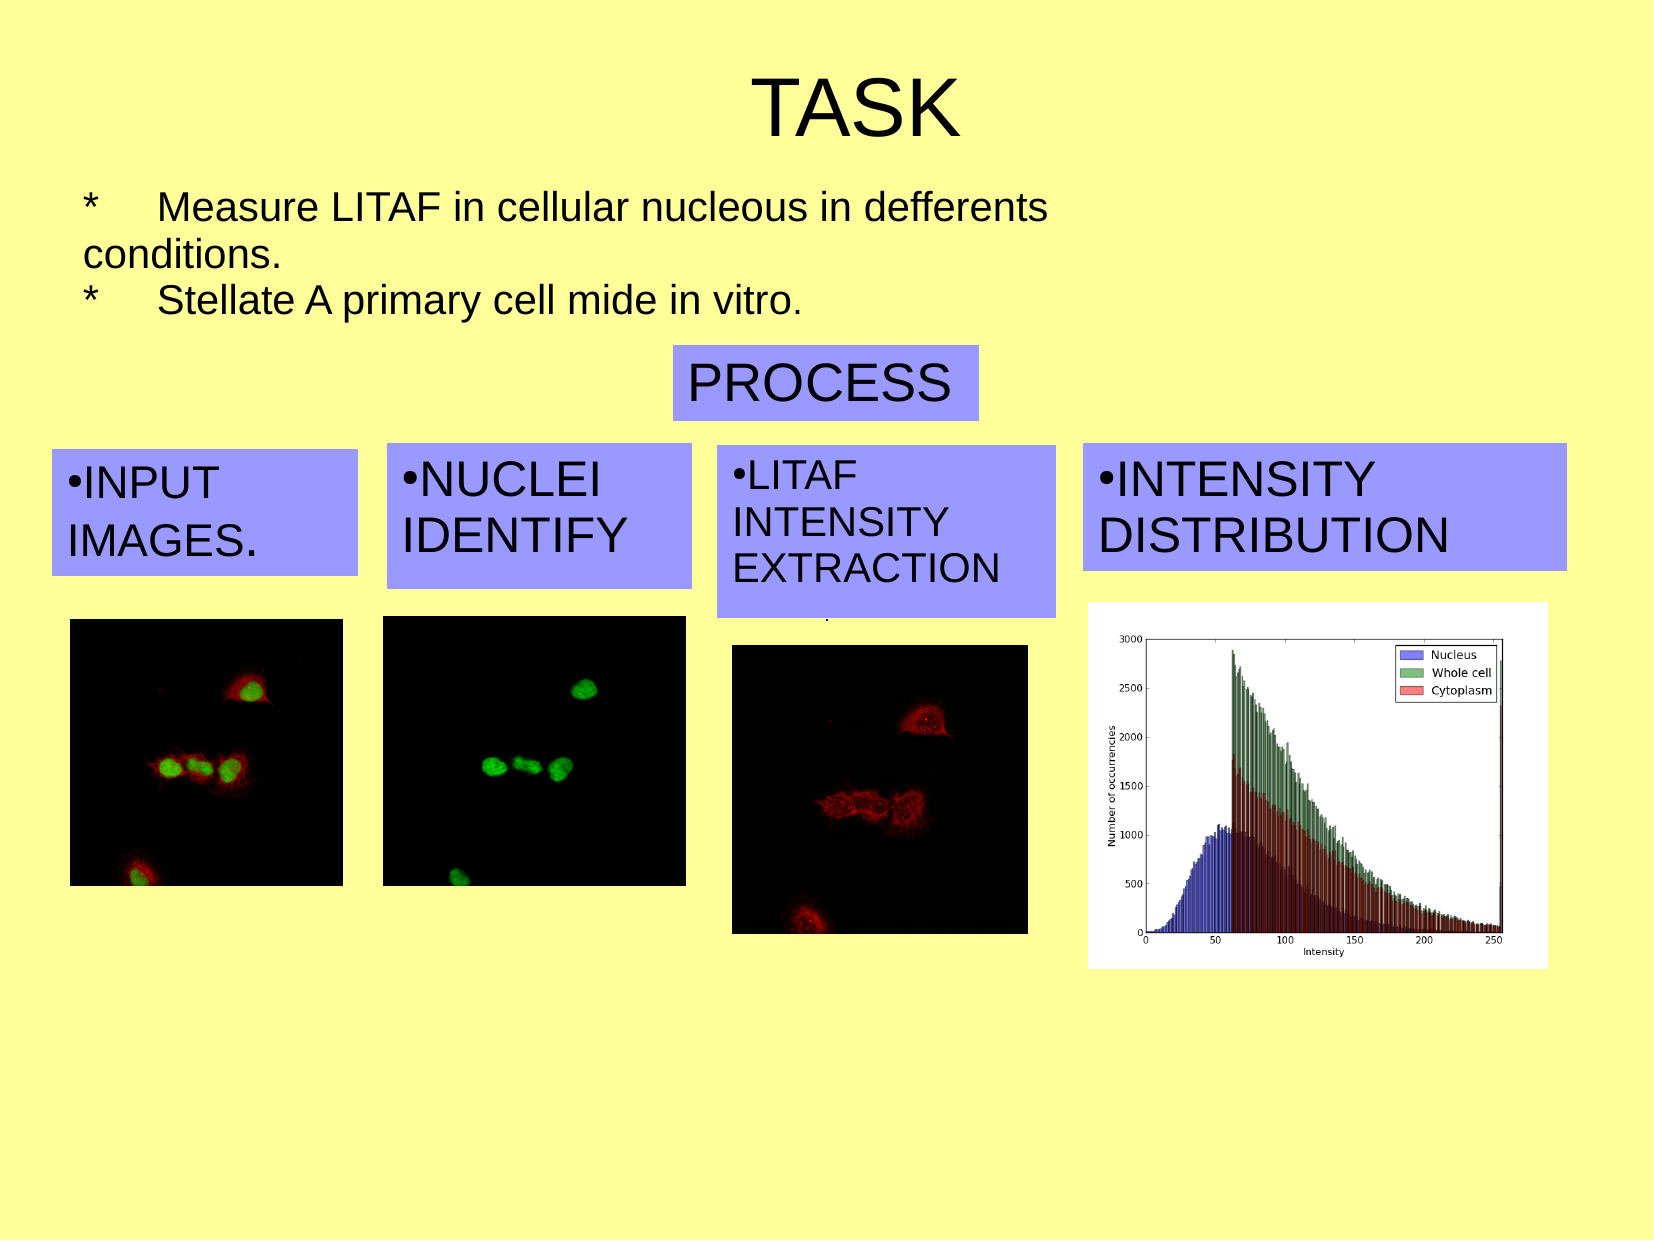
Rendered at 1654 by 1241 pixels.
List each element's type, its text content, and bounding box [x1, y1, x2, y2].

table_header NUCLEI IDENTIFY [387, 443, 692, 589]
table_header INPUT IMAGES. [52, 449, 358, 576]
picture [1088, 602, 1548, 969]
table_header LITAF INTENSITY EXTRACTION [717, 445, 1056, 618]
title TASK [543, 0, 1170, 225]
picture [383, 616, 686, 886]
picture [732, 645, 1028, 934]
picture [70, 619, 343, 886]
table_header PROCESS [673, 345, 979, 421]
table_header INTENSITY DISTRIBUTION [1083, 443, 1567, 571]
text_box * Measure LITAF in cellular nucleous in defferents conditions. * Stellate A primary cell mide in vitro. [68, 176, 1087, 331]
